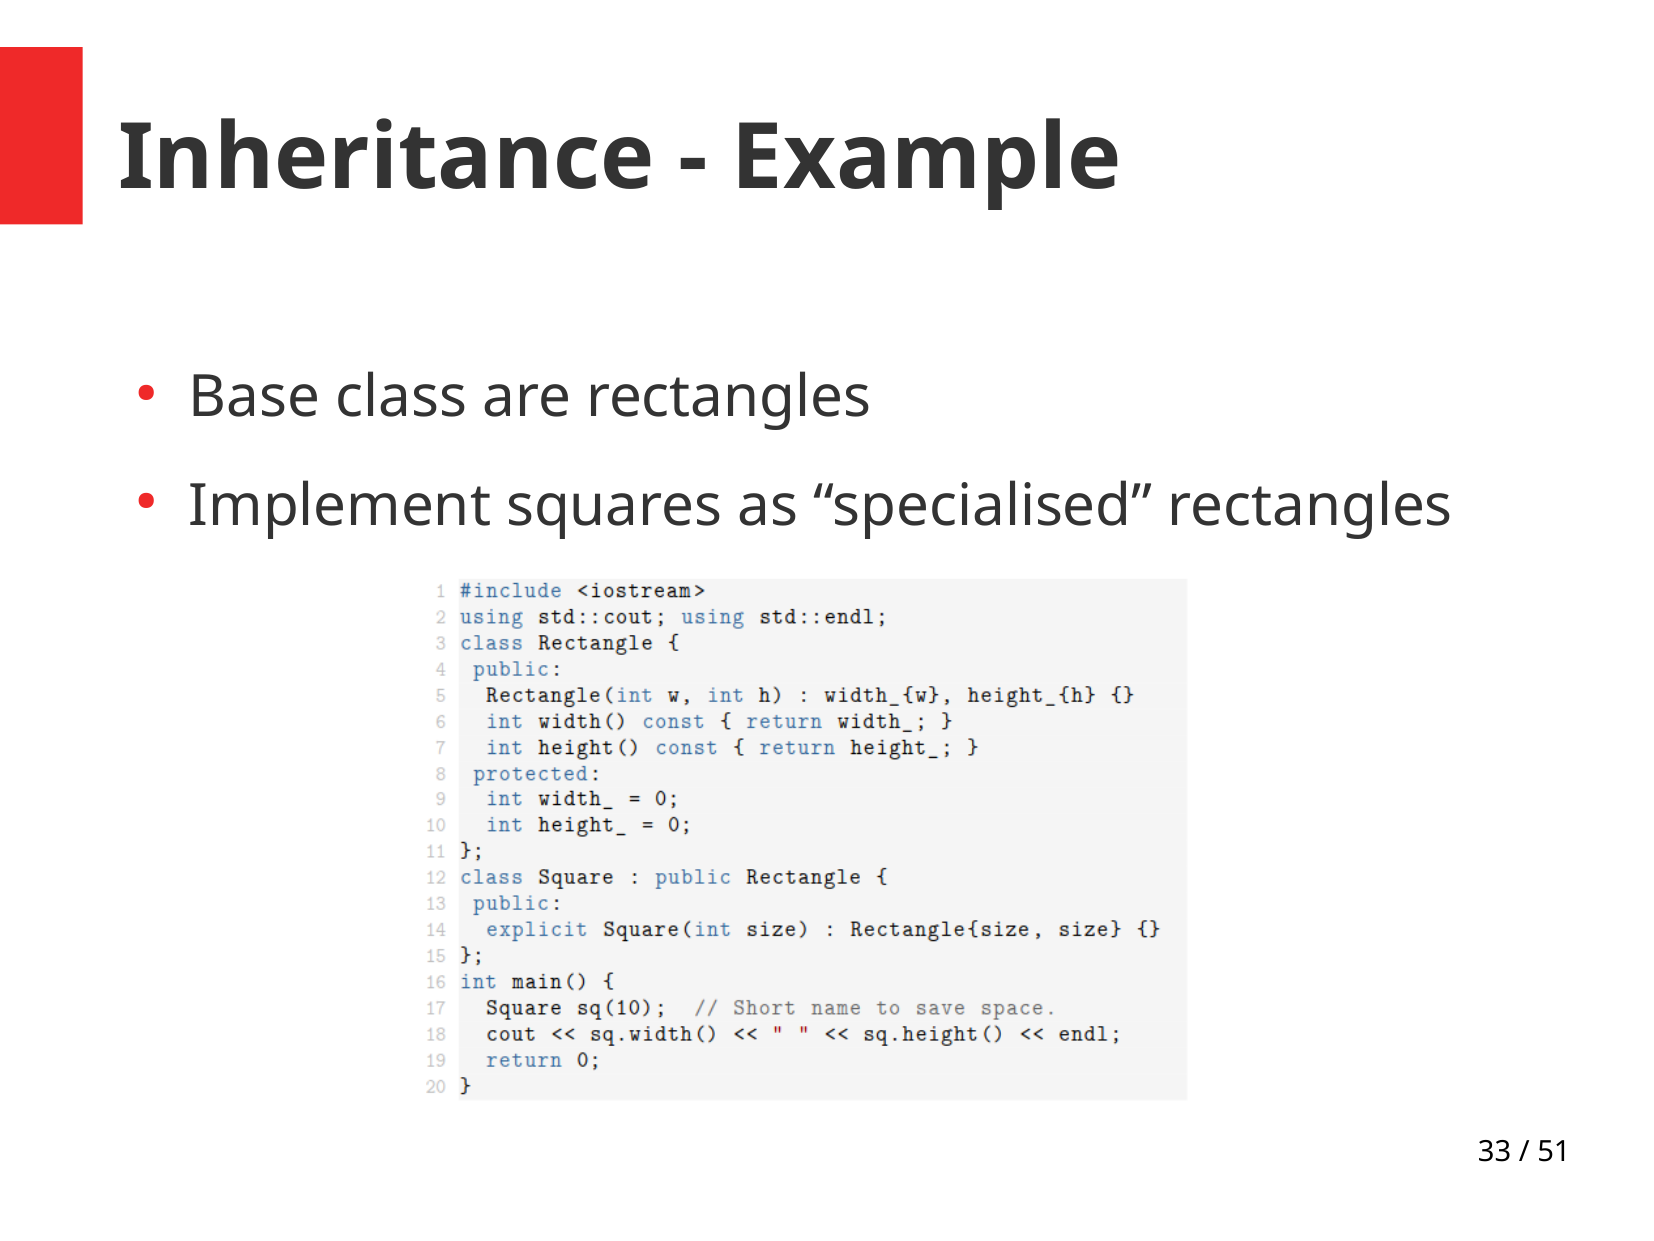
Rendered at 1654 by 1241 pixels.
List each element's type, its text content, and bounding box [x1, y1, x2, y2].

list Base class are rectangles Implement squares as “specialised” rectangles [118, 354, 1536, 1074]
title Inheritance - Example [118, 49, 1571, 257]
picture [425, 566, 1193, 1114]
